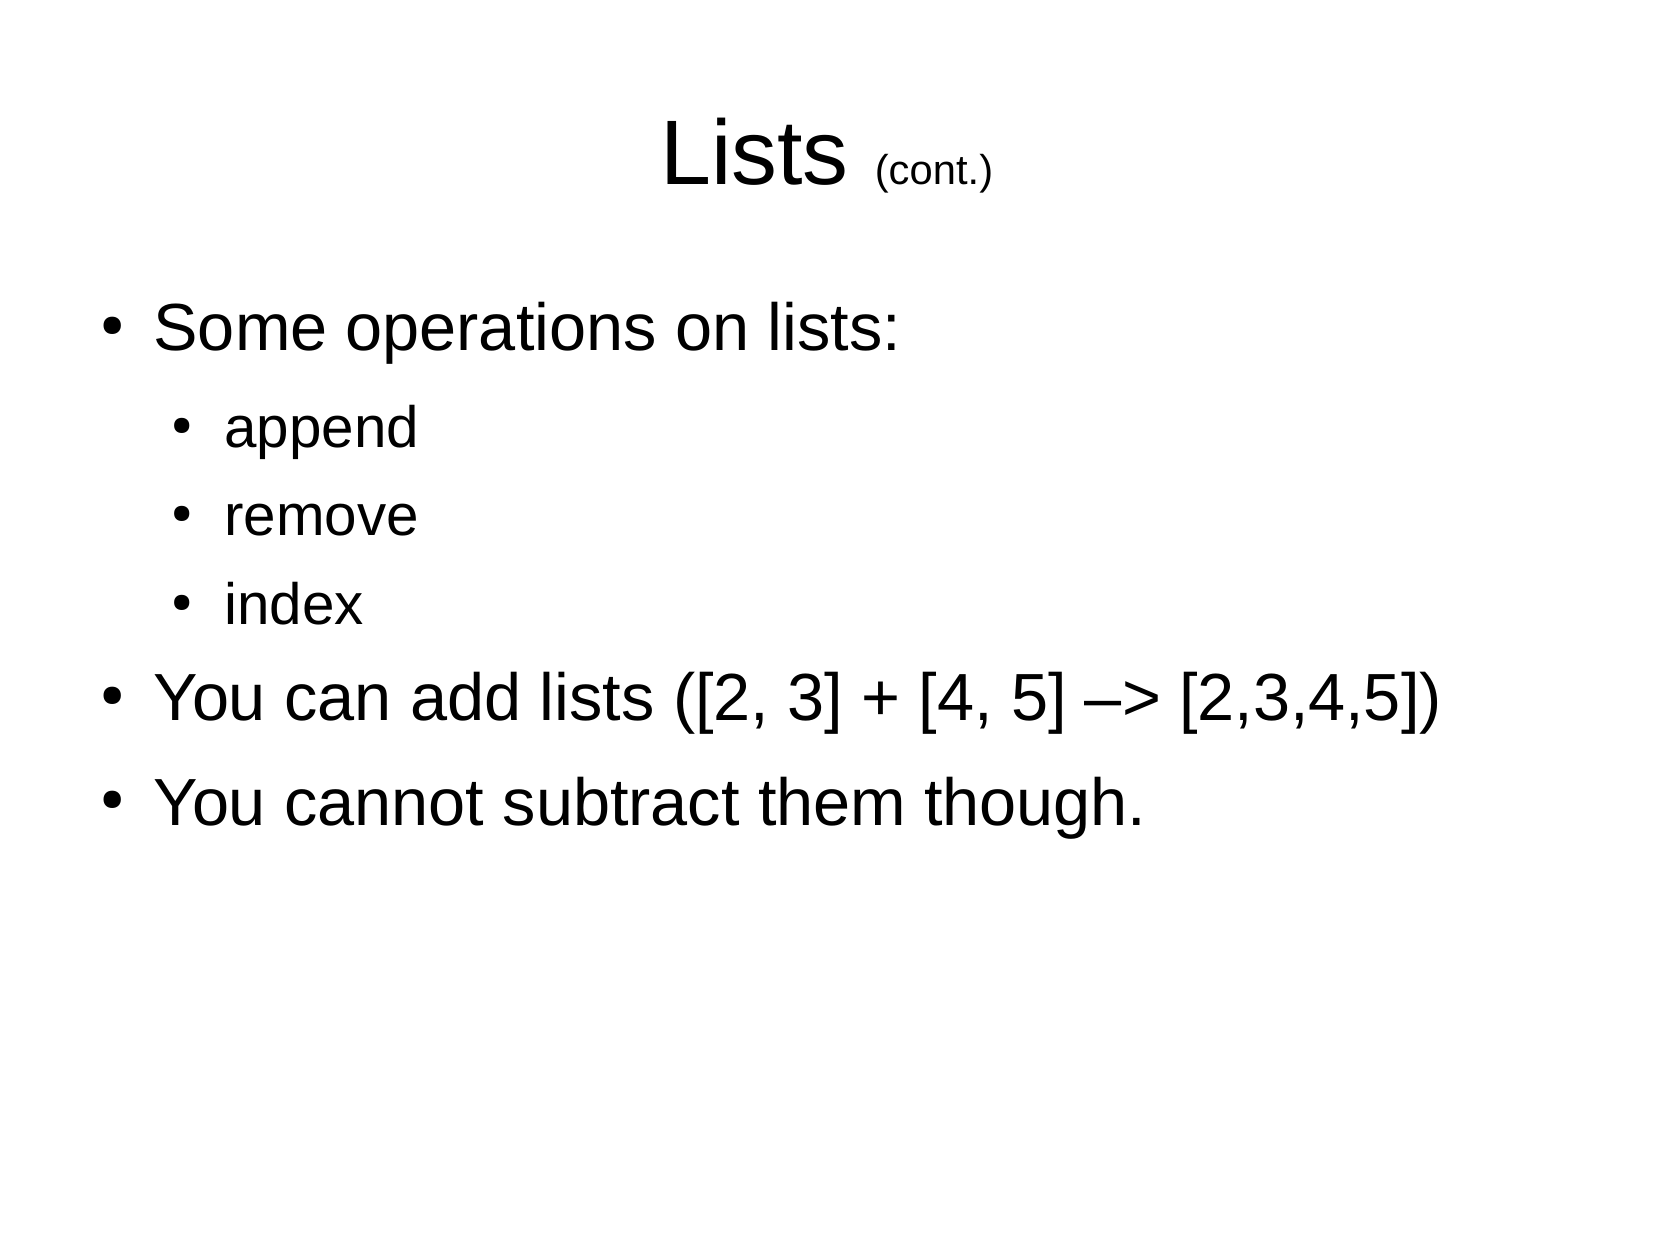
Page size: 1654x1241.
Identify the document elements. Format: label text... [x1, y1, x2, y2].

list Some operations on lists: append remove index You can add lists ([2, 3] + [4, 5] –> [2,3,4,5]) You cannot subtract them though. [82, 290, 1571, 1109]
title Lists (cont.) [82, 49, 1571, 257]
